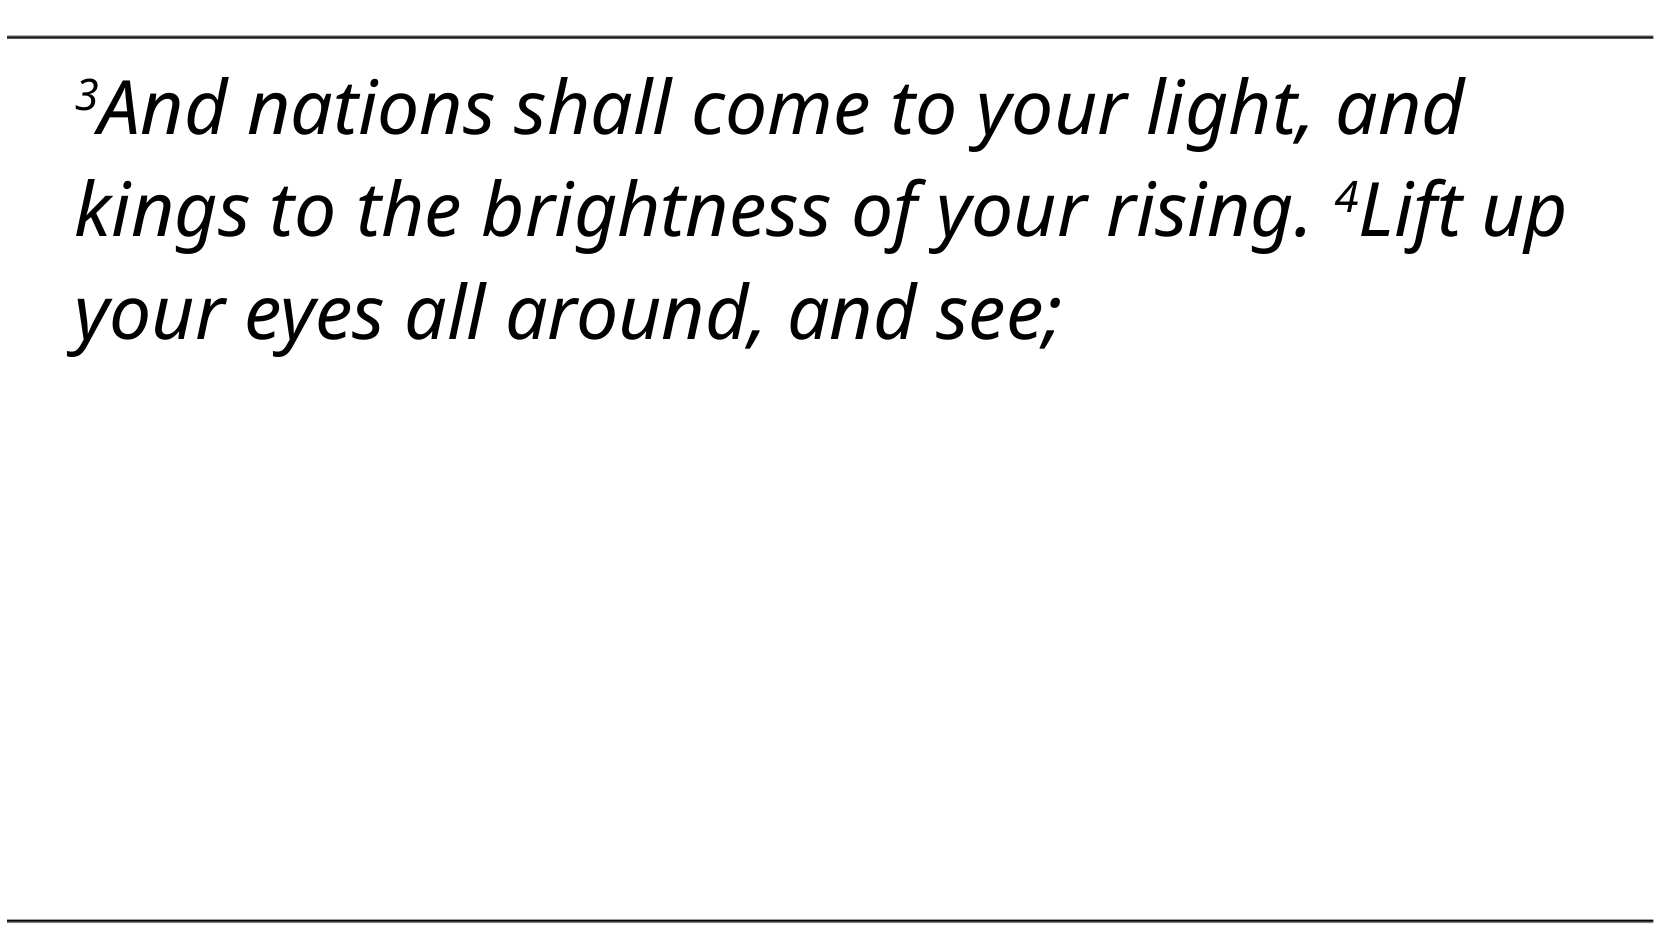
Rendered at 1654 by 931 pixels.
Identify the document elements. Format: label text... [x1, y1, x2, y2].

picture [7, 14, 1654, 931]
text_box 3And nations shall come to your light, and kings to the brightness of your rising. 4Lift up your eyes all around, and see; [60, 47, 1606, 462]
